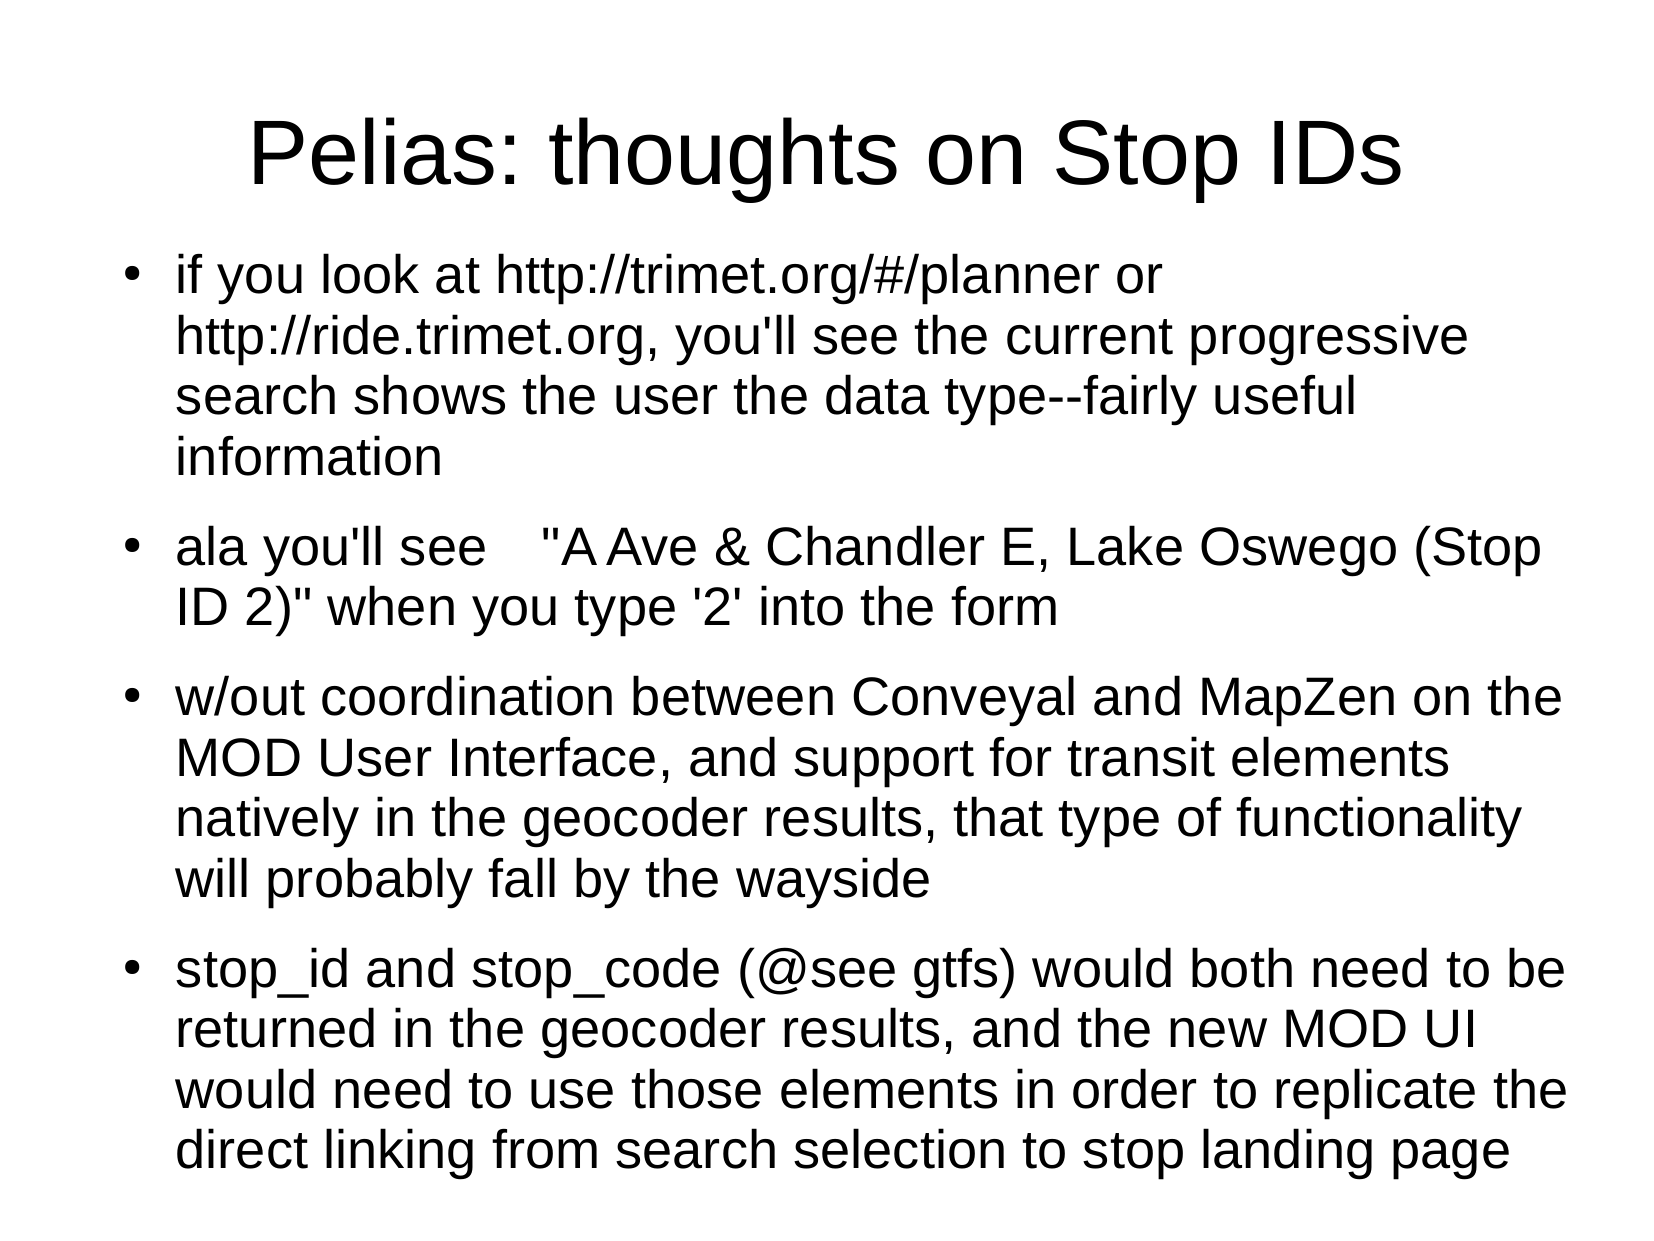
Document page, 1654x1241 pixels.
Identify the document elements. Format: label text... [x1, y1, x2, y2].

list if you look at http://trimet.org/#/planner or http://ride.trimet.org, you'll see the current progressive search shows the user the data type--fairly useful information ala you'll see "A Ave & Chandler E, Lake Oswego (Stop ID 2)" when you type '2' into the form w/out coordination between Conveyal and MapZen on the MOD User Interface, and support for transit elements natively in the geocoder results, that type of functionality will probably fall by the wayside stop_id and stop_code (@see gtfs) would both need to be returned in the geocoder results, and the new MOD UI would need to use those elements in order to replicate the direct linking from search selection to stop landing page [105, 244, 1594, 1216]
title Pelias: thoughts on Stop IDs [82, 49, 1571, 257]
